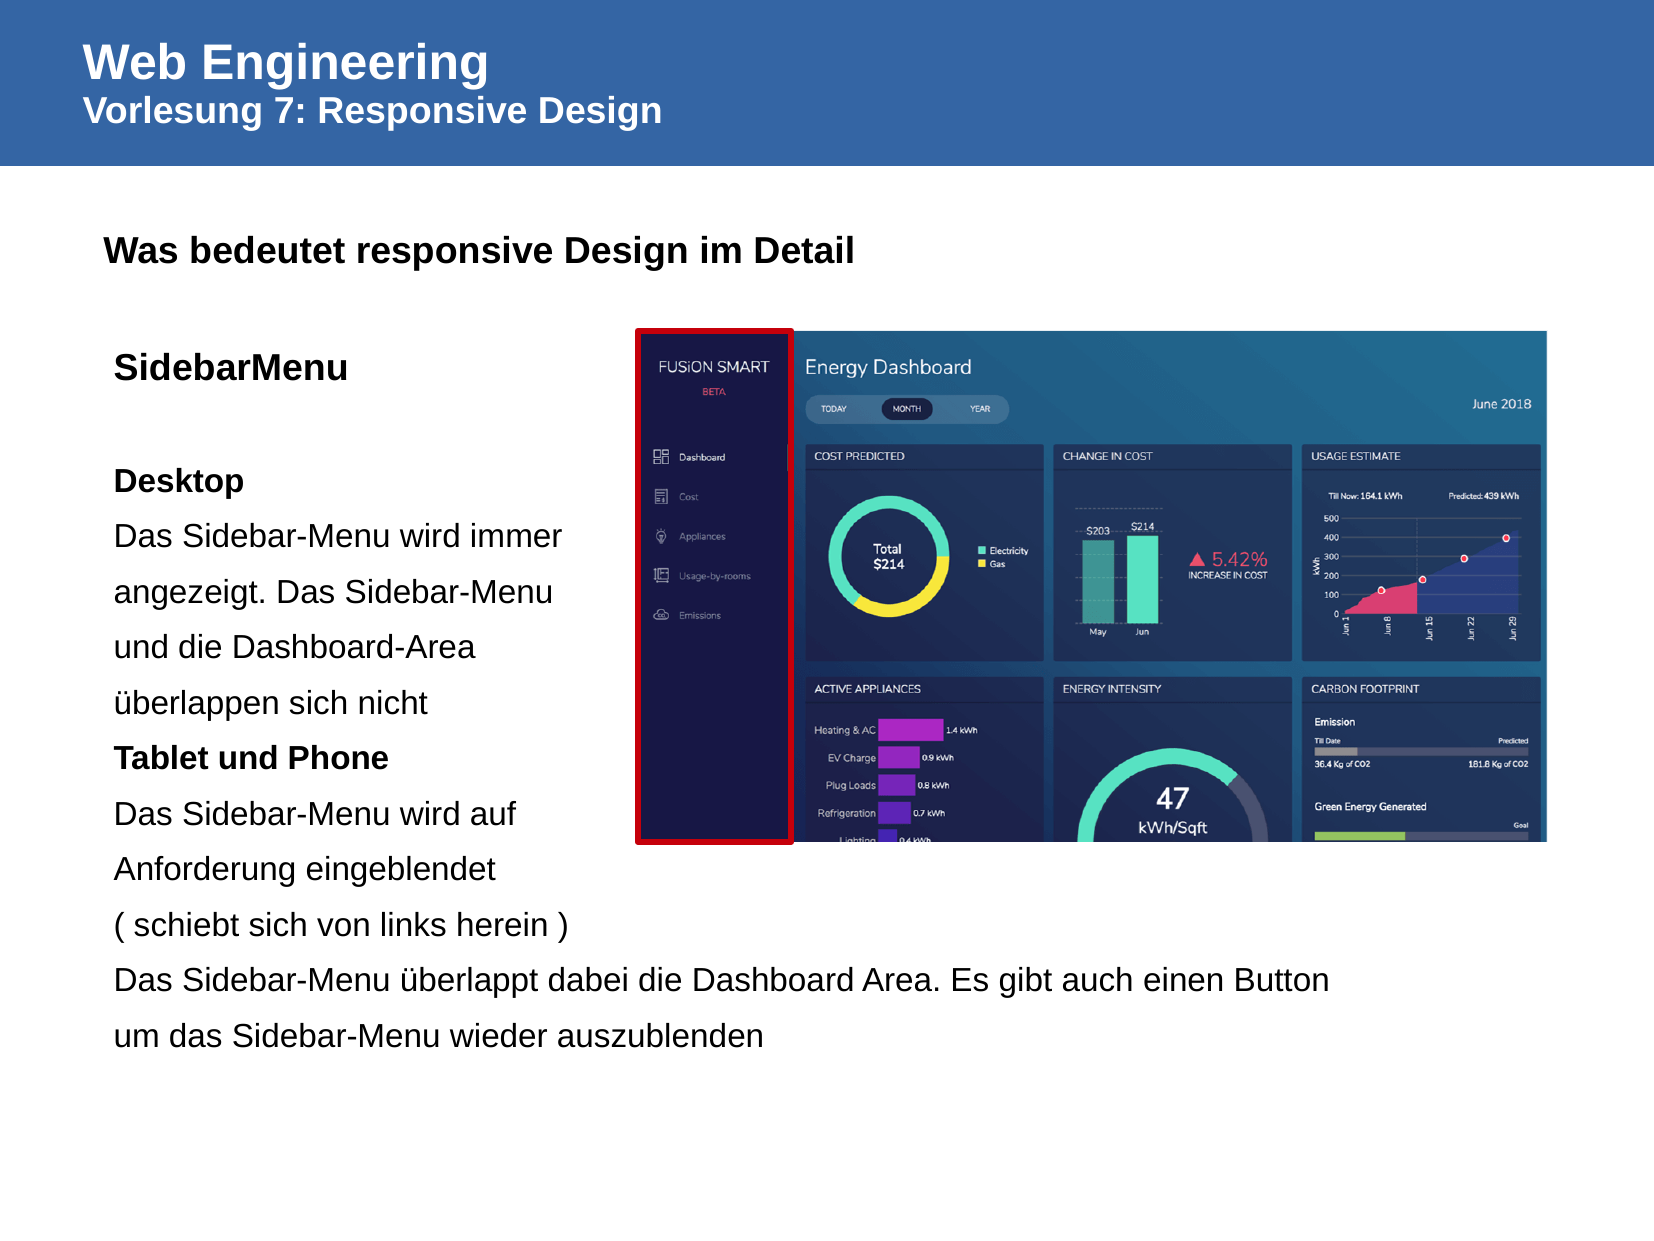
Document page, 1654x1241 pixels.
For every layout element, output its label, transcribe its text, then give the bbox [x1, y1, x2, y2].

picture [1347, 330, 1548, 842]
title Web Engineering Vorlesung 7: Responsive Design [82, 0, 1571, 166]
text_box SidebarMenu Desktop Das Sidebar-Menu wird immer angezeigt. Das Sidebar-Menu und die Dashboard-Area überlappen sich nicht Tablet und Phone Das Sidebar-Menu wird auf Anforderung eingeblendet ( schiebt sich von links herein ) Das Sidebar-Menu überlappt dabei die Dashboard Area. Es gibt auch einen Button um das Sidebar-Menu wieder auszublenden [98, 317, 1347, 1146]
text_box Was bedeutet responsive Design im Detail [88, 200, 1595, 331]
